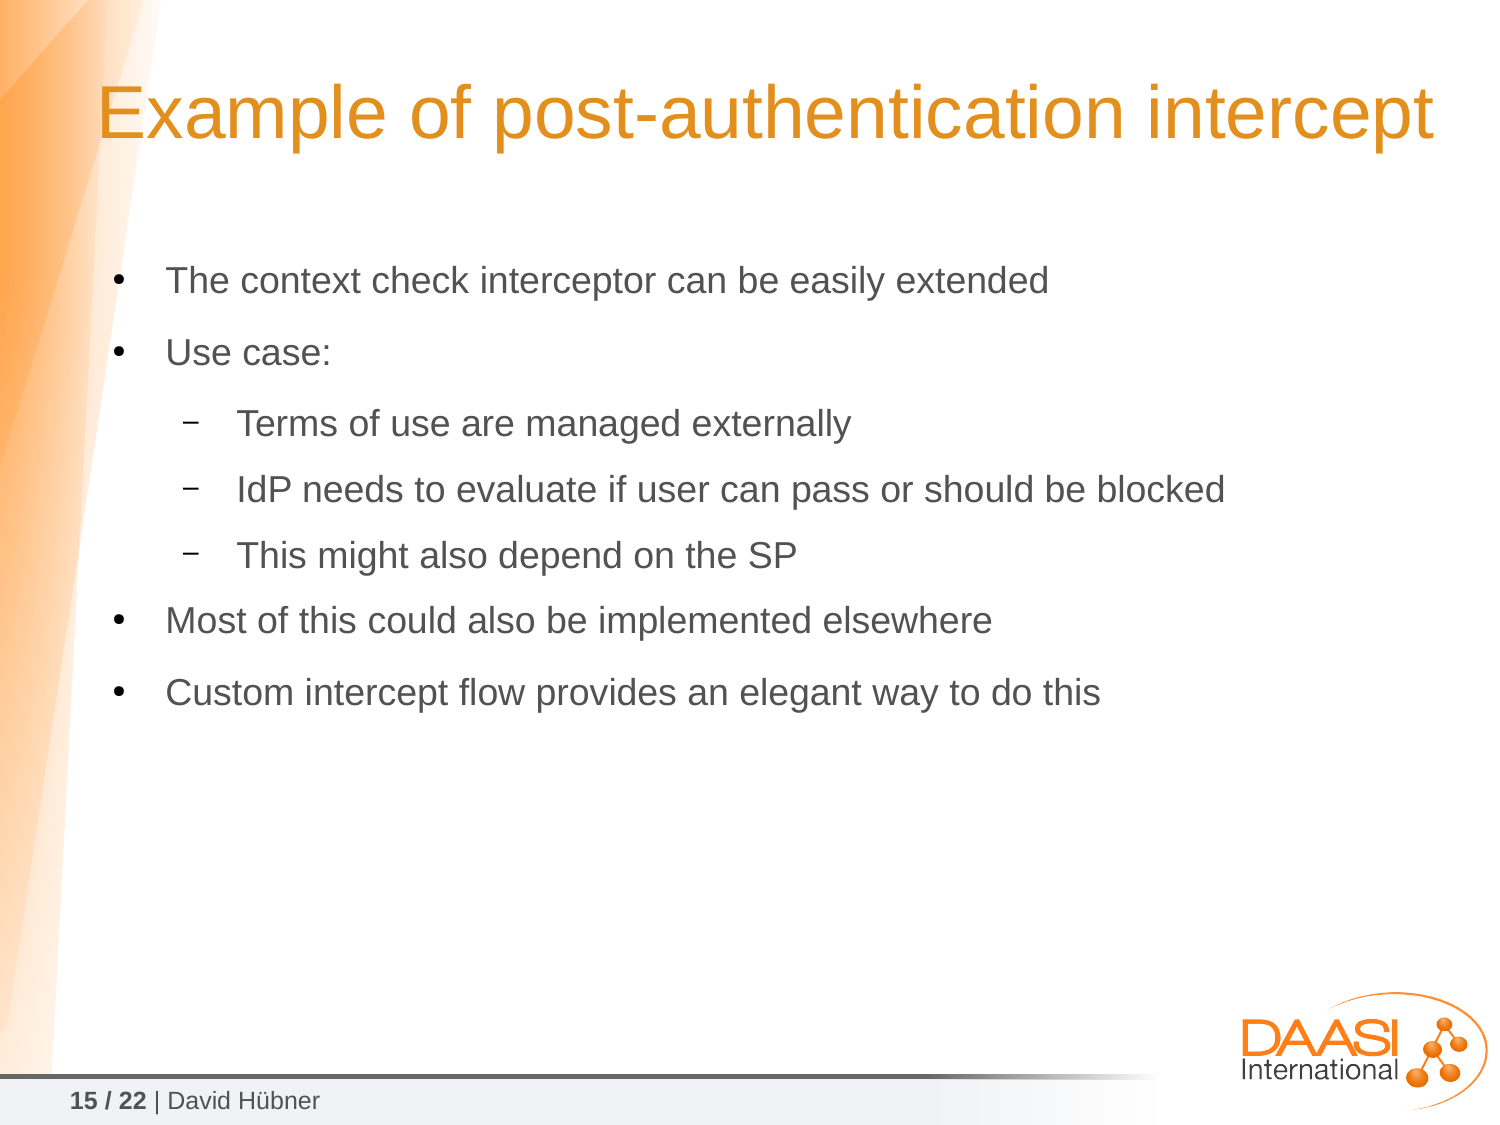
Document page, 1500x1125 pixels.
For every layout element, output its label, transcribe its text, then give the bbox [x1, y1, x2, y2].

picture [1240, 992, 1500, 1111]
list The context check interceptor can be easily extended Use case: Terms of use are managed externally IdP needs to evaluate if user can pass or should be blocked This might also depend on the SP Most of this could also be implemented elsewhere Custom intercept flow provides an elegant way to do this [94, 259, 1371, 913]
title Example of post-authentication intercept [91, 48, 1441, 178]
